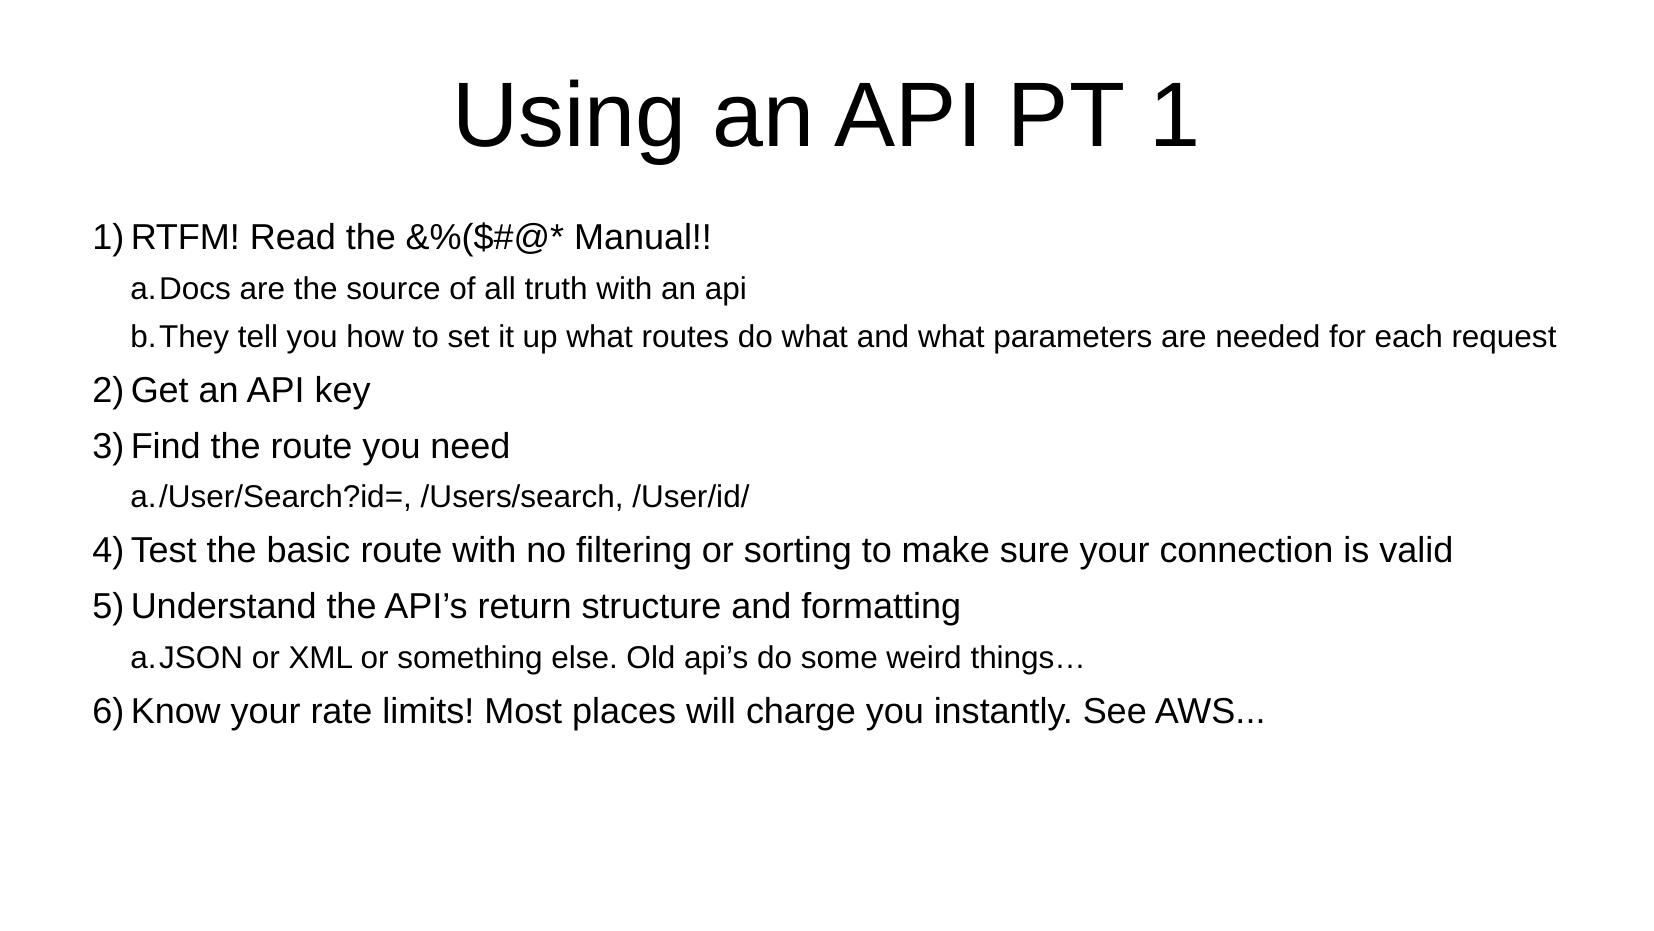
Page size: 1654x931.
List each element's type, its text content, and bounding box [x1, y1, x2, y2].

title Using an API PT 1 [82, 37, 1571, 193]
list RTFM! Read the &%($#@* Manual!! Docs are the source of all truth with an api They tell you how to set it up what routes do what and what parameters are needed for each request Get an API key Find the route you need /User/Search?id=, /Users/search, /User/id/ Test the basic route with no filtering or sorting to make sure your connection is valid Understand the API’s return structure and formatting JSON or XML or something else. Old api’s do some weird things… Know your rate limits! Most places will charge you instantly. See AWS... [82, 217, 1571, 758]
